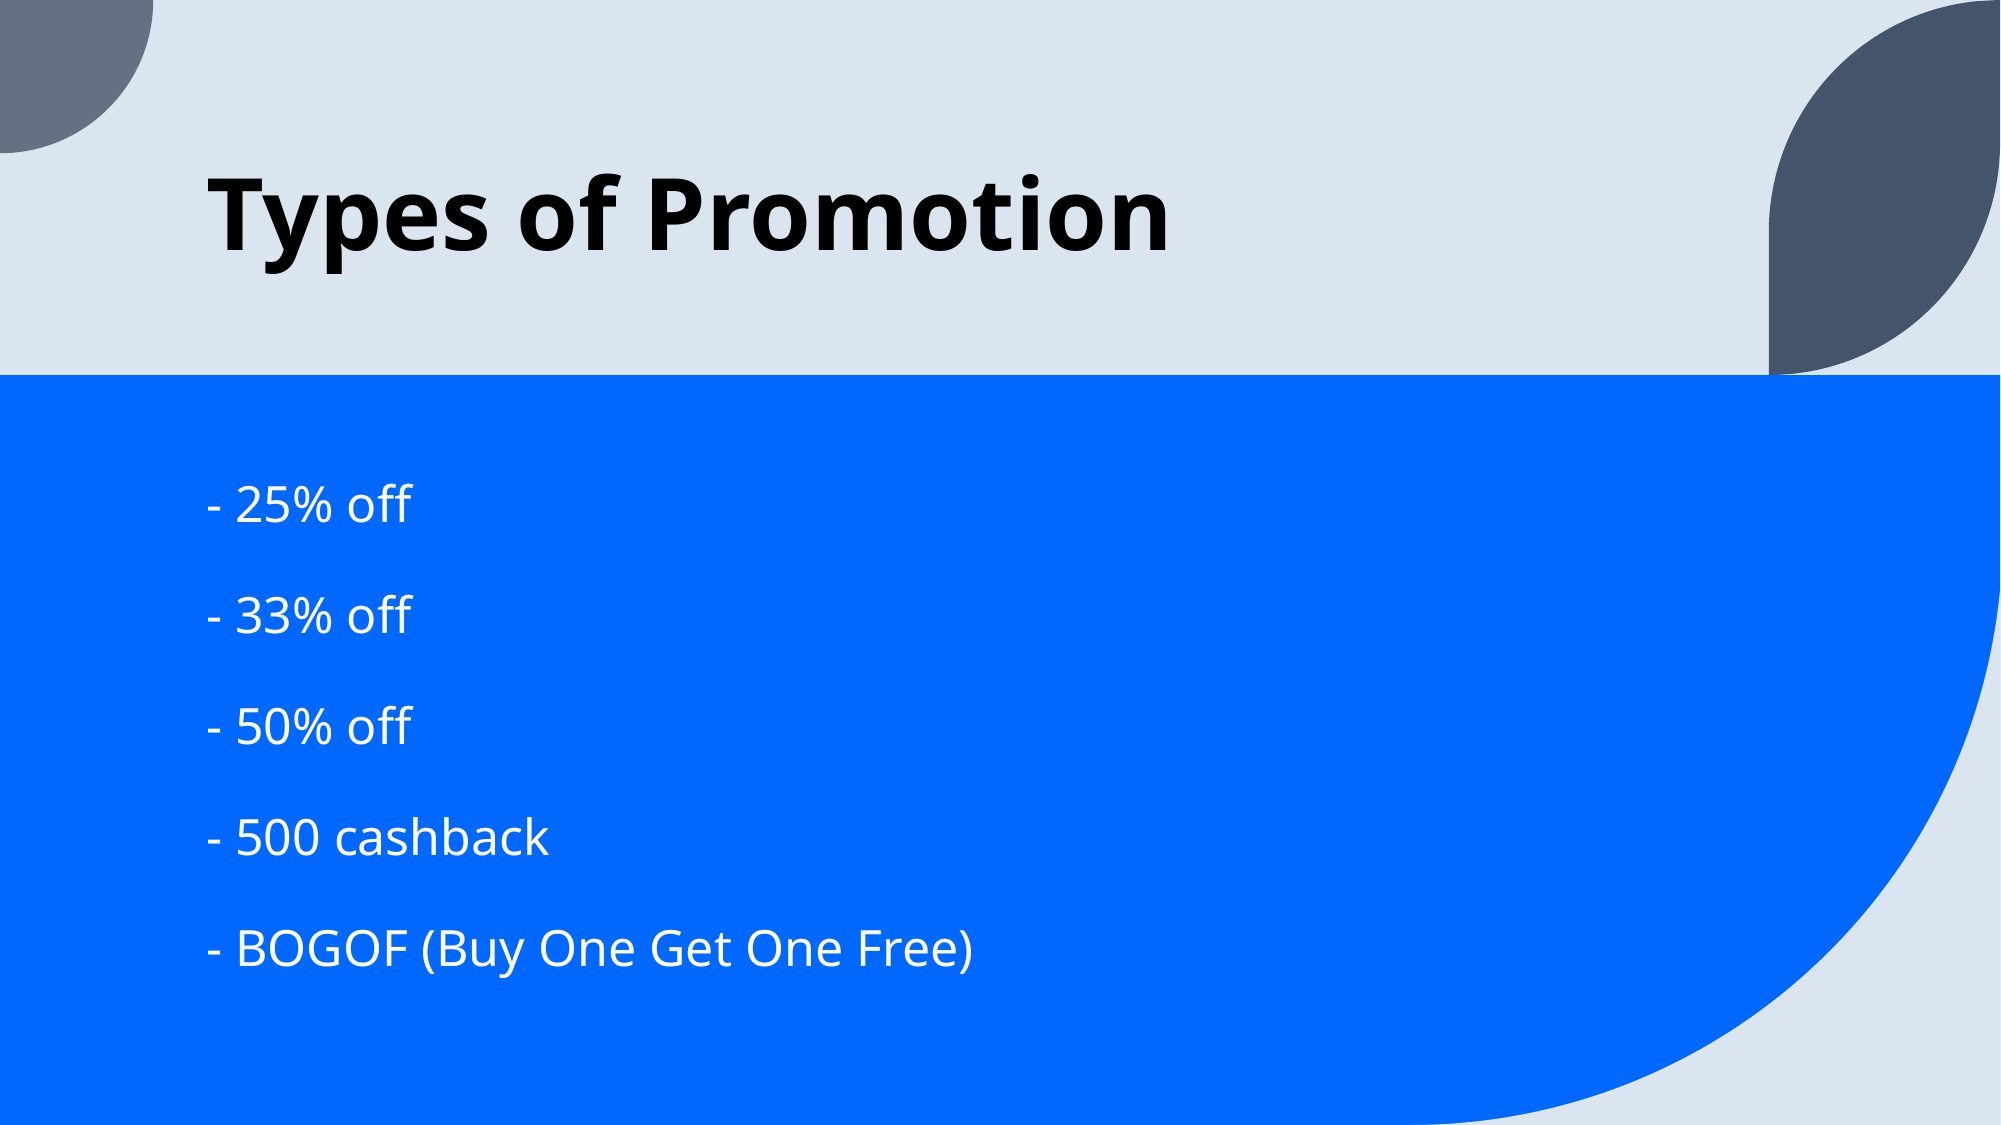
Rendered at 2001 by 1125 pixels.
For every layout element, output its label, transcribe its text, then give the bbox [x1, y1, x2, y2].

title Types of Promotion [191, 62, 1796, 280]
list - 25% off - 33% off - 50% off - 500 cashback - BOGOF (Buy One Get One Free) [191, 435, 1796, 999]
